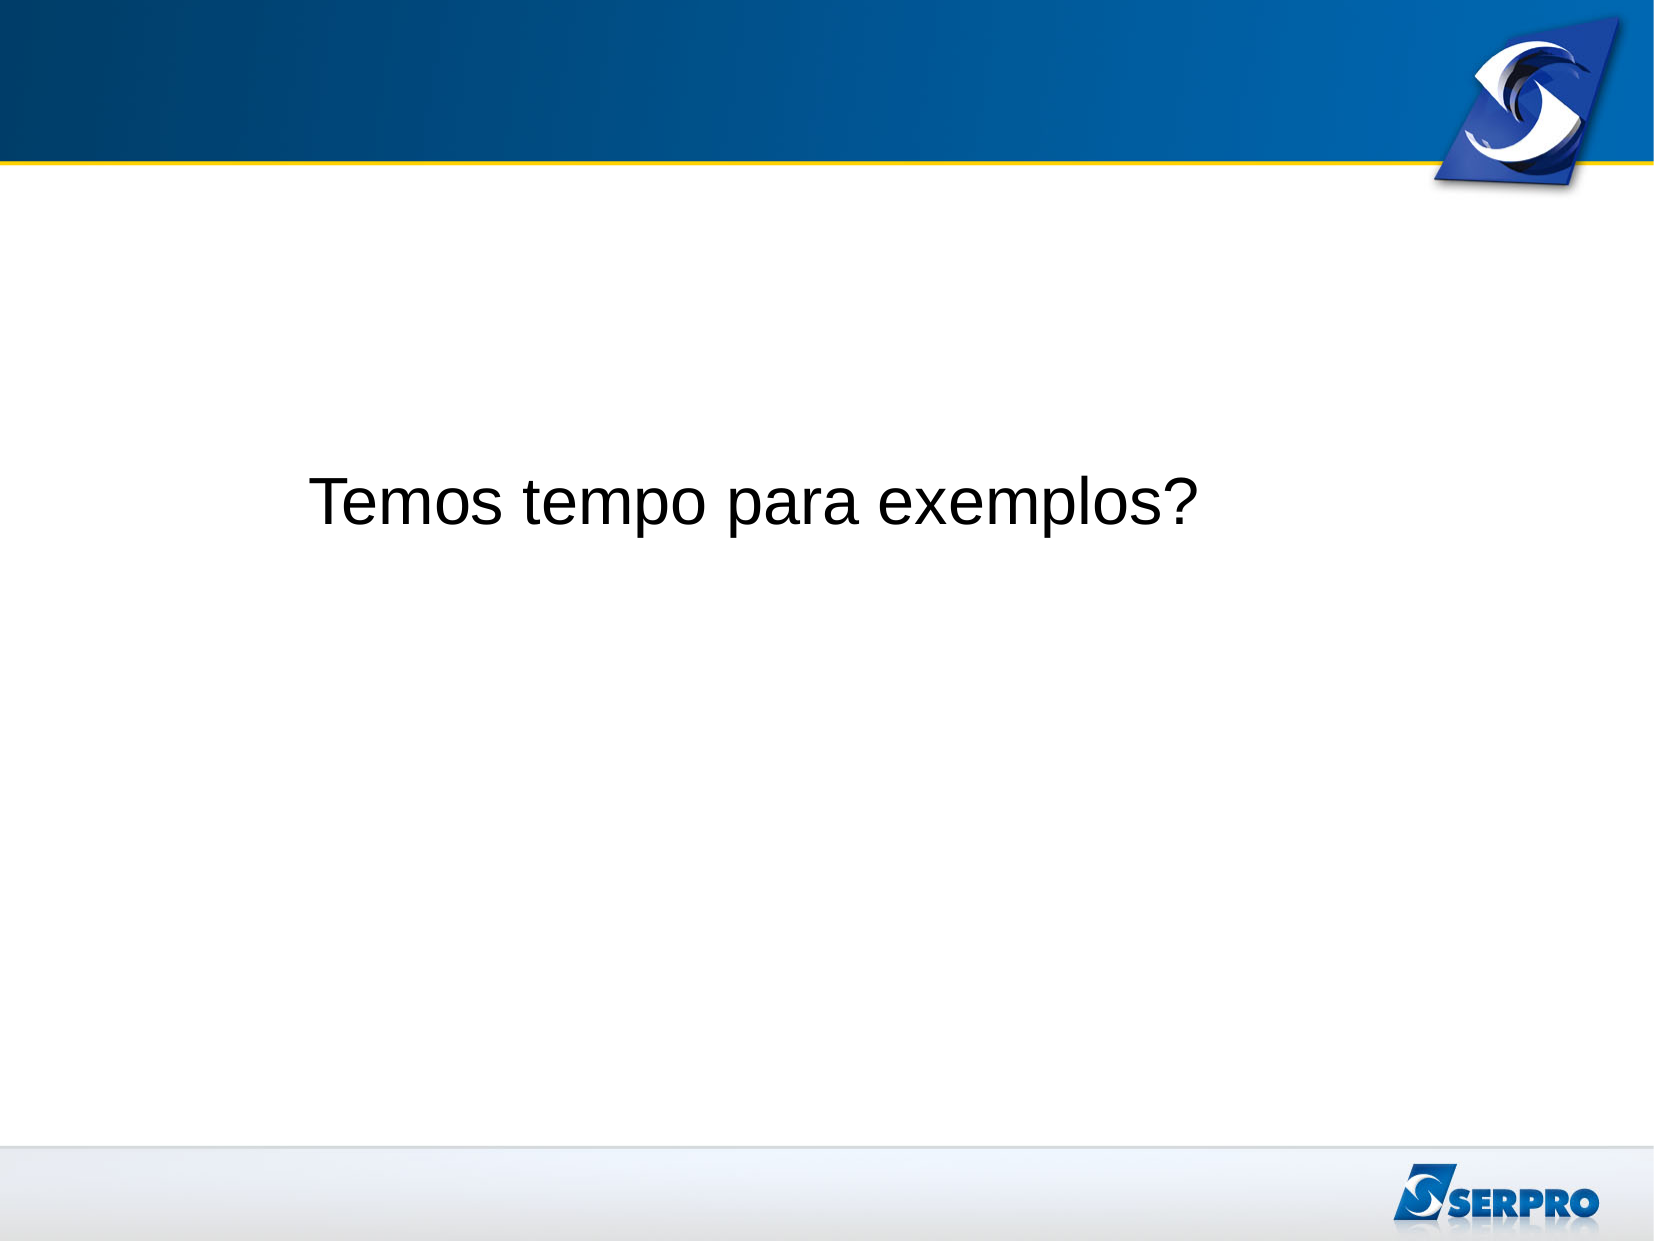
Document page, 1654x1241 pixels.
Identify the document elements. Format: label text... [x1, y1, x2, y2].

picture [0, 0, 1654, 1241]
subtitle Temos tempo para exemplos? [75, 41, 1434, 962]
